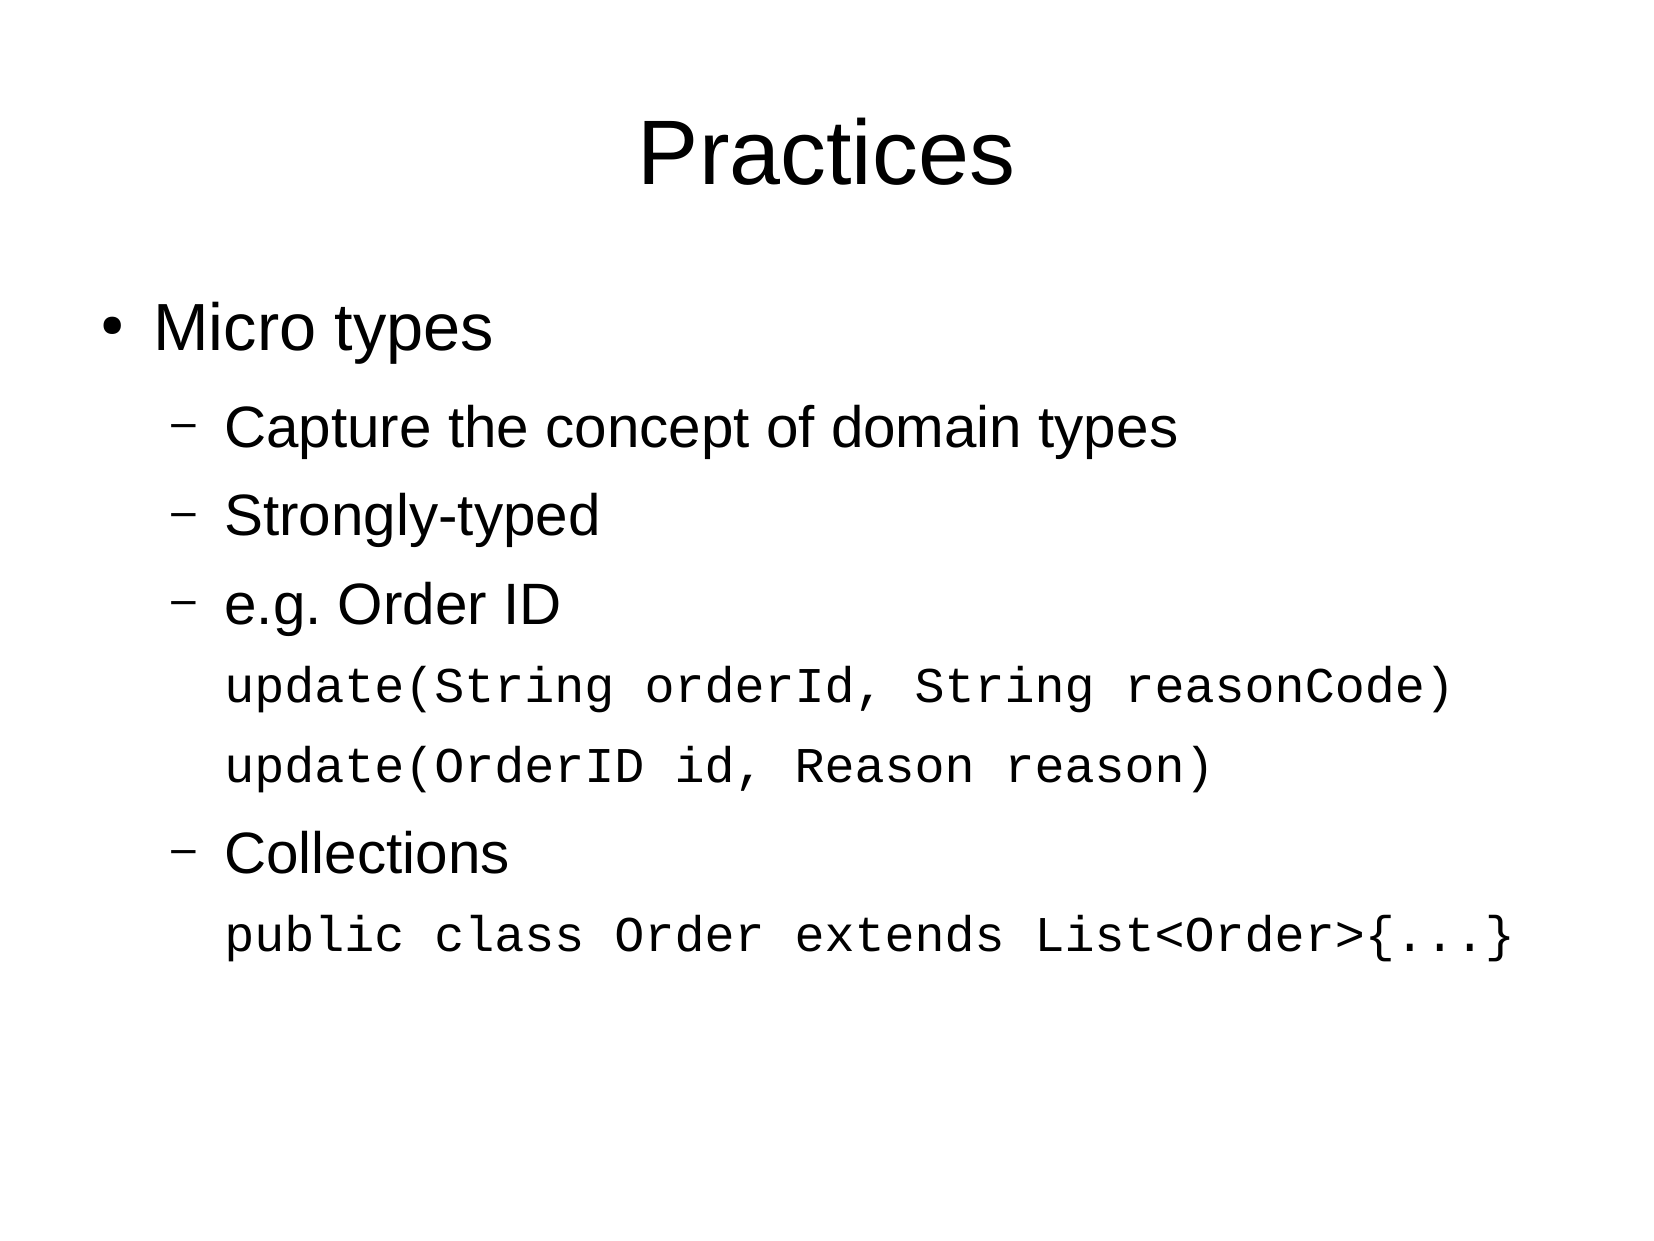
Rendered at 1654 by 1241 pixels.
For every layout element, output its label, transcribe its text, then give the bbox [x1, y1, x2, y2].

list Micro types Capture the concept of domain types Strongly-typed e.g. Order ID update(String orderId, String reasonCode) update(OrderID id, Reason reason) Collections public class Order extends List<Order>{...} [82, 290, 1538, 1010]
title Practices [82, 49, 1571, 257]
